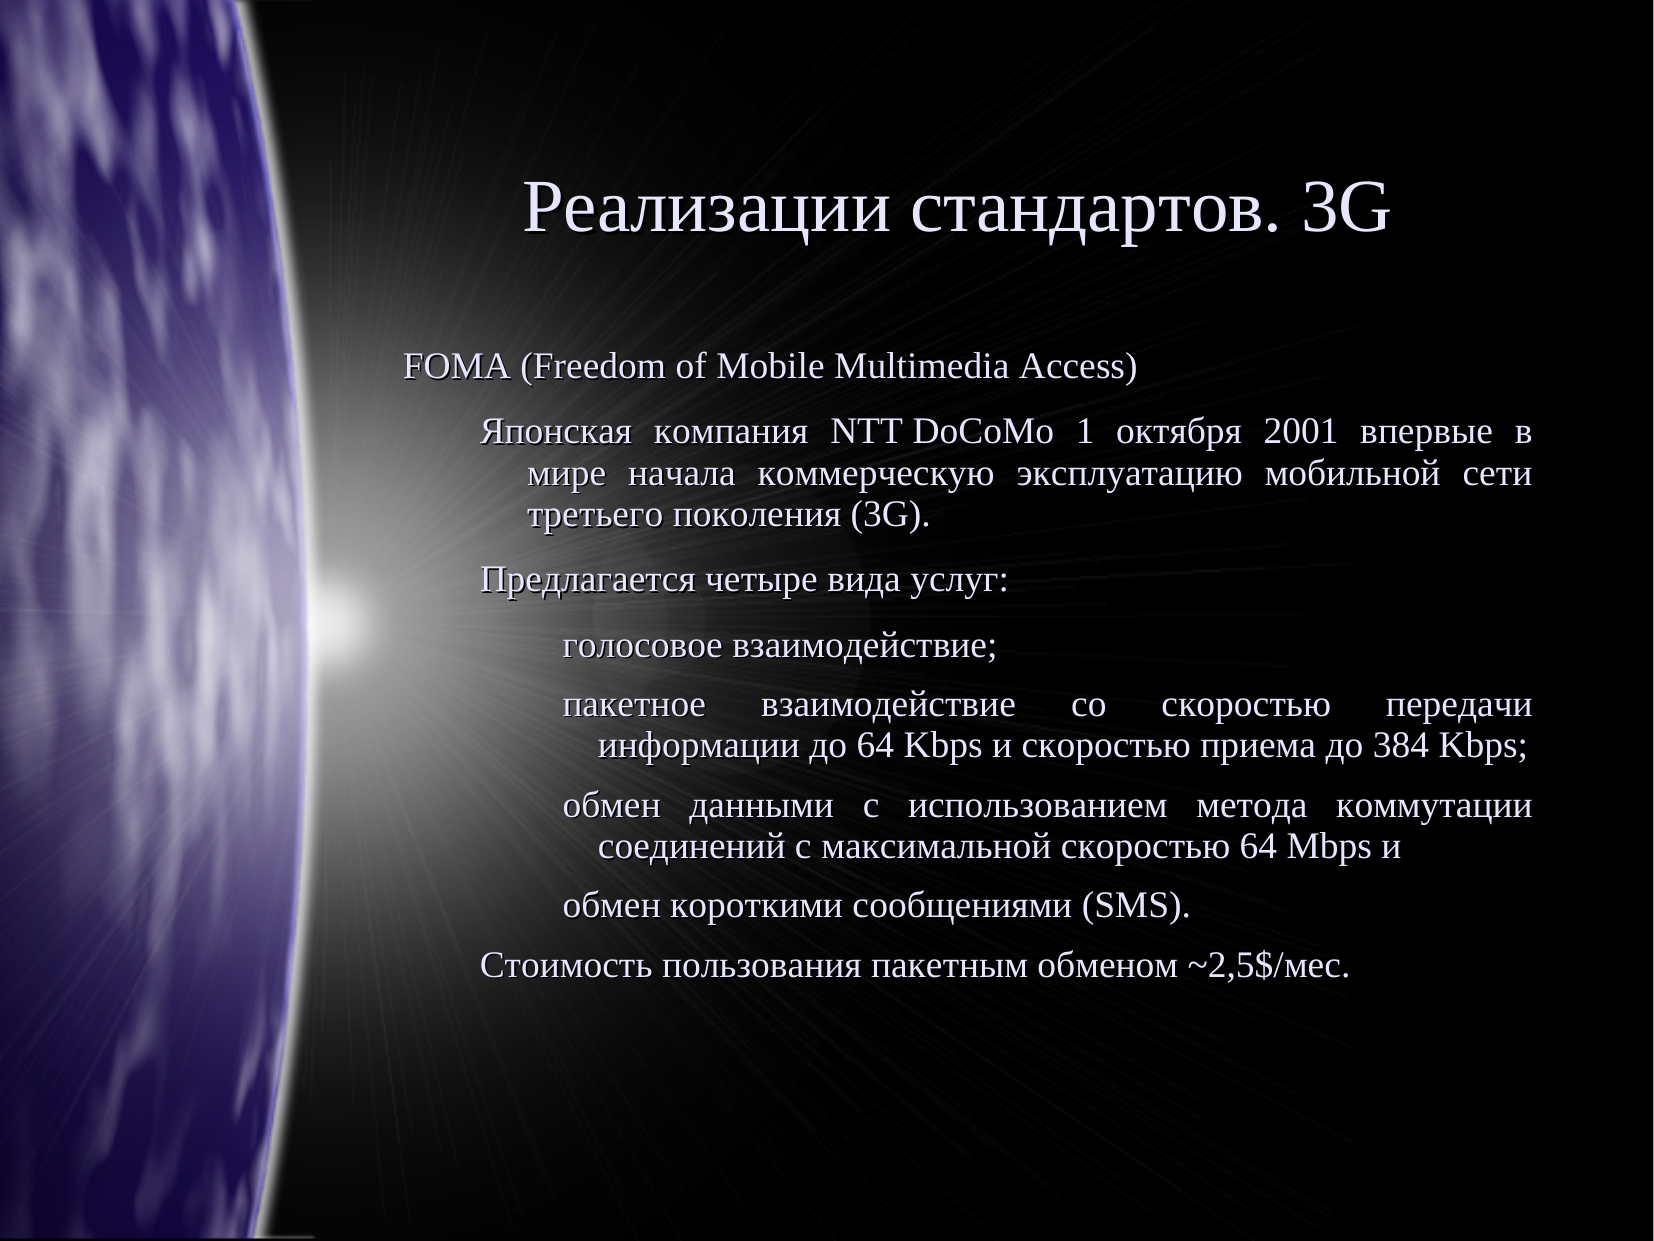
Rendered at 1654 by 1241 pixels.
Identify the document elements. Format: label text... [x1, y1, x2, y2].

title Реализации стандартов. 3G [383, 102, 1534, 311]
picture [0, 0, 1654, 1241]
list FOMA (Freedom of Mobile Multimedia Access) Японская компания NTT DoCoMo 1 октября 2001 впервые в мире начала коммерческую эксплуатацию мобильной сети третьего поколения (3G). Предлагается четыре вида услуг: голосовое взаимодействие; пакетное взаимодействие со скоростью передачи информации до 64 Kbps и скоростью приема до 384 Kbps; обмен данными с использованием метода коммутации соединений с максимальной скоростью 64 Mbps и обмен короткими сообщениями (SMS). Стоимость пользования пакетным обменом ~2,5$/мес. [385, 344, 1534, 1112]
